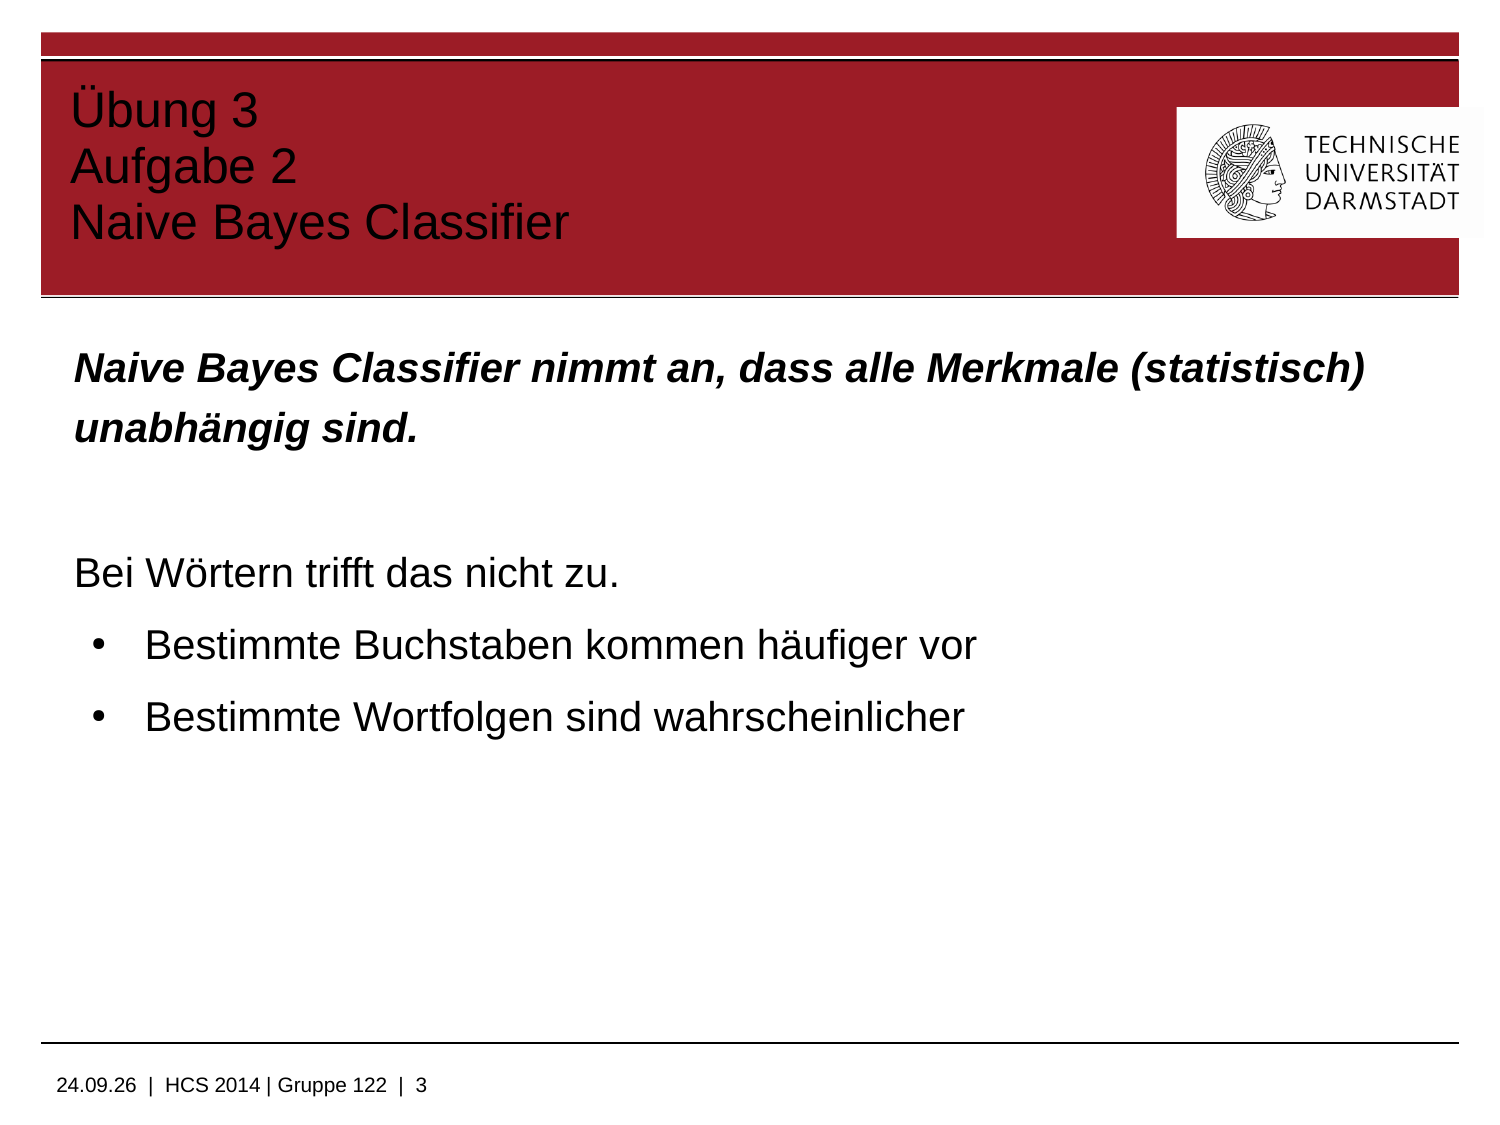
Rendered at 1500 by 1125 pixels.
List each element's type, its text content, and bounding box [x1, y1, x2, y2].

list Naive Bayes Classifier nimmt an, dass alle Merkmale (statistisch) unabhängig sind. Bei Wörtern trifft das nicht zu. Bestimmte Buchstaben kommen häufiger vor Bestimmte Wortfolgen sind wahrscheinlicher [73, 330, 1430, 1016]
picture [1176, 107, 1484, 238]
title Übung 3 Aufgabe 2 Naive Bayes Classifier [70, 82, 1161, 250]
